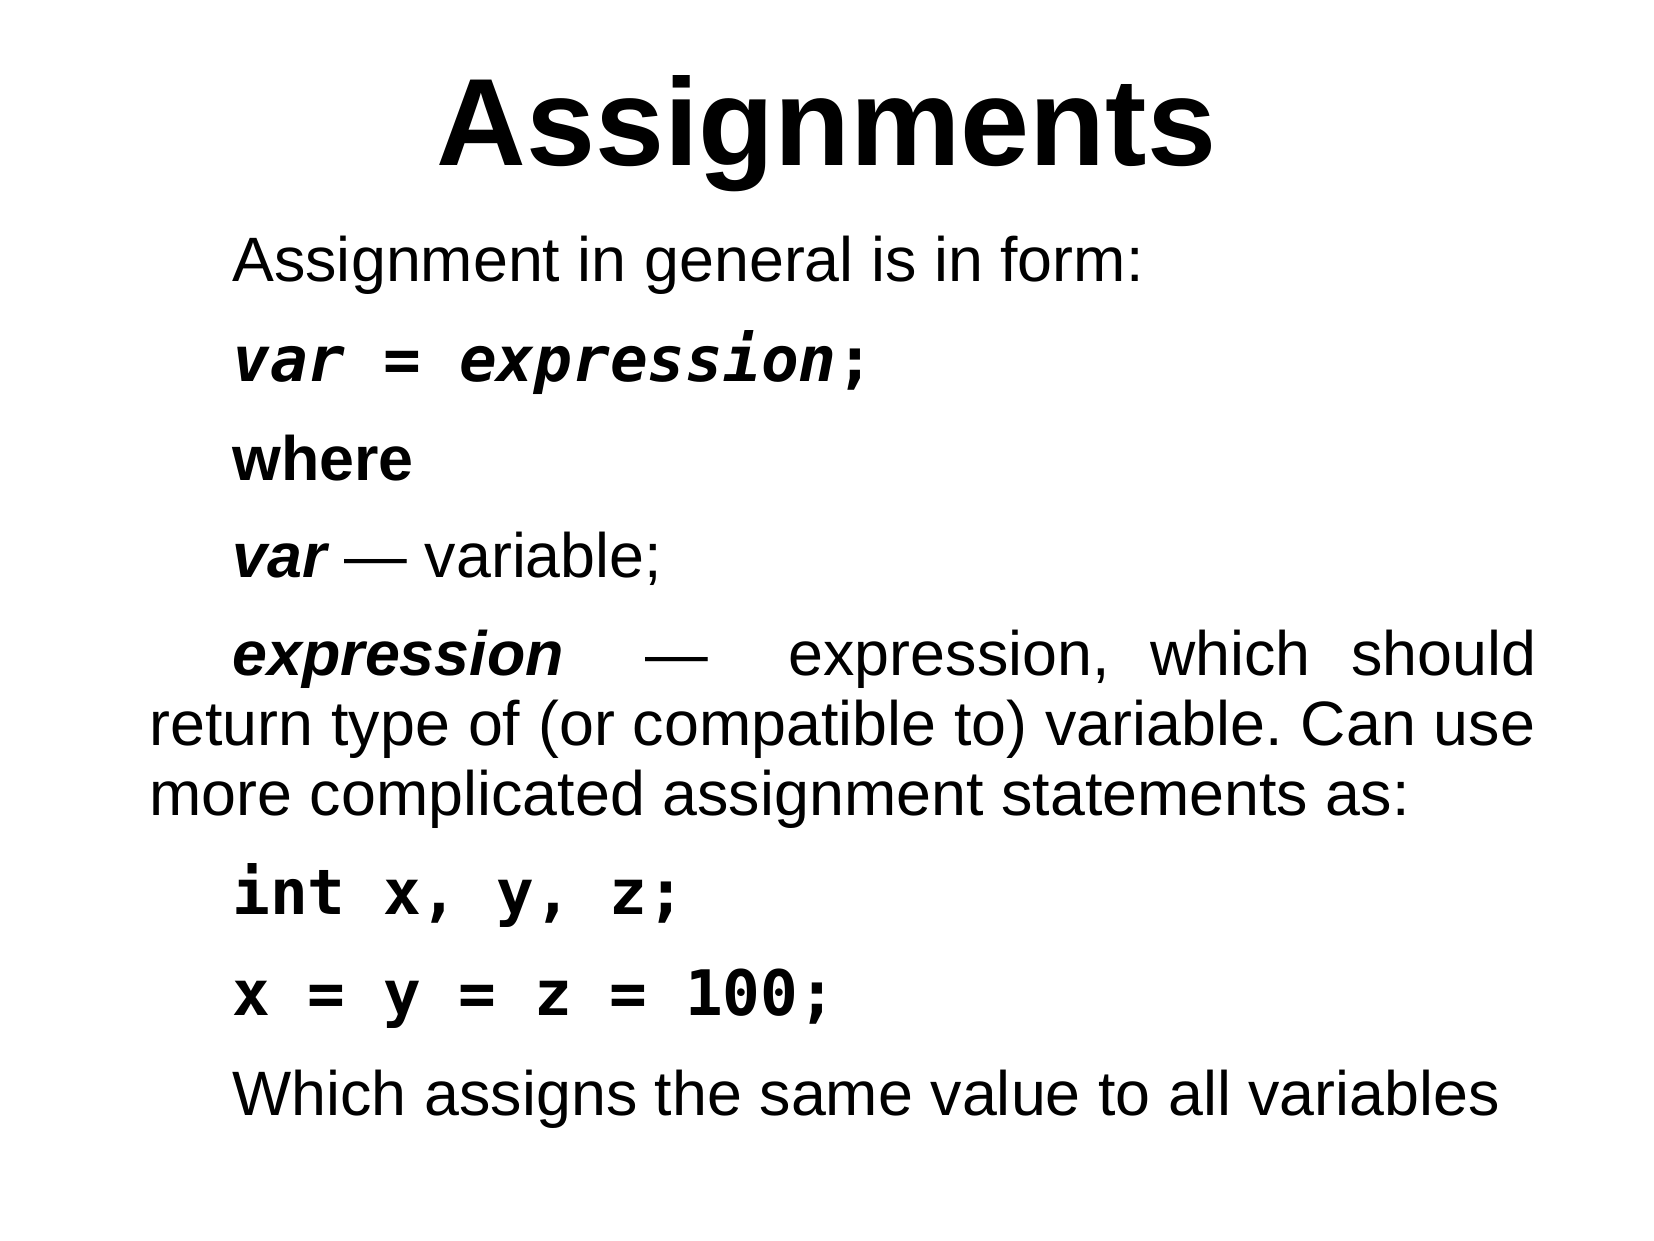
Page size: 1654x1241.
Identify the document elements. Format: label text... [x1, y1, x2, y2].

title Assignments [82, 49, 1571, 196]
list Assignment in general is in form: var = expression; where var — variable; expression — expression, which should return type of (or compatible to) variable. Can use more complicated assignment statements as: int x, y, z; x = y = z = 100; Which assigns the same value to all variables [82, 225, 1538, 1186]
